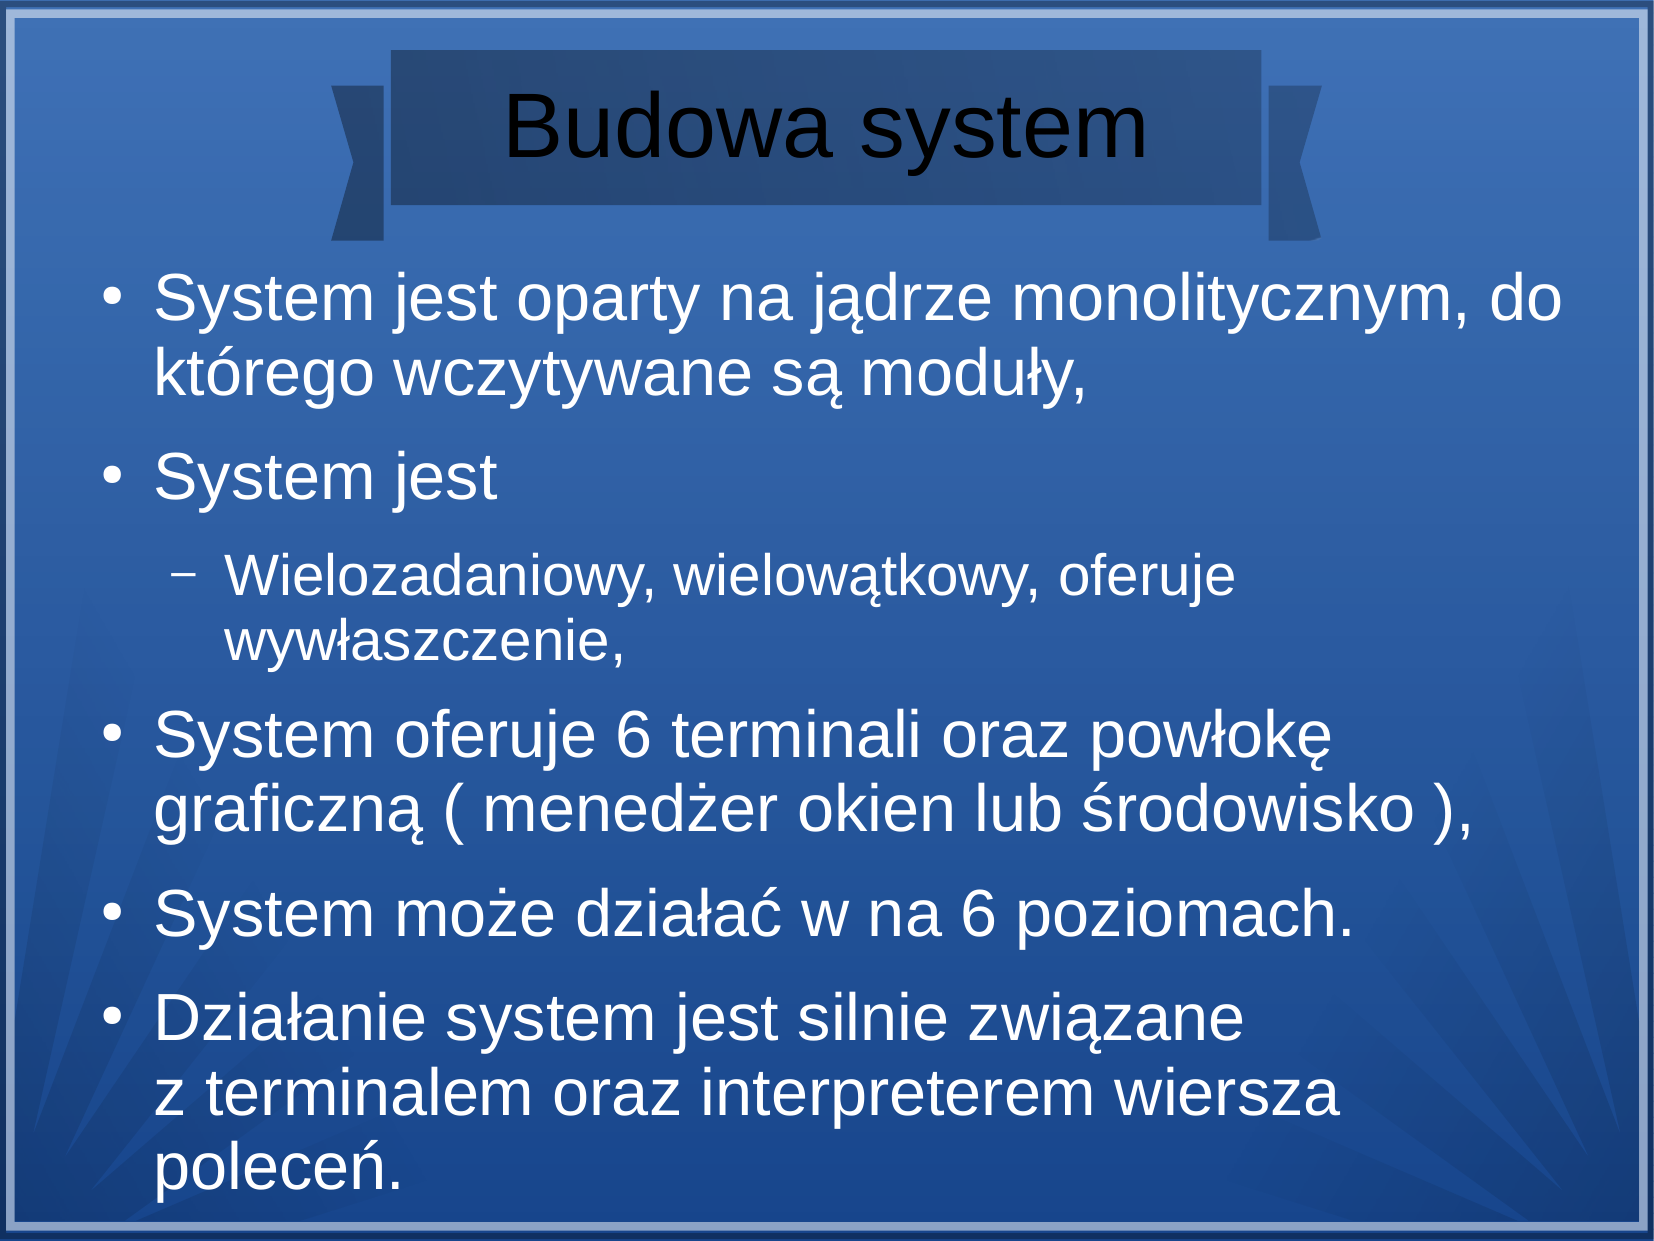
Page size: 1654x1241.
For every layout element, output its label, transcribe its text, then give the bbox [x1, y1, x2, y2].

list System jest oparty na jądrze monolitycznym, do którego wczytywane są moduły, System jest Wielozadaniowy, wielowątkowy, oferuje wywłaszczenie, System oferuje 6 terminali oraz powłokę graficzną ( menedżer okien lub środowisko ), System może działać w na 6 poziomach. Działanie system jest silnie związane z terminalem oraz interpreterem wiersza poleceń. [82, 259, 1571, 1219]
title Budowa system [389, 47, 1264, 205]
